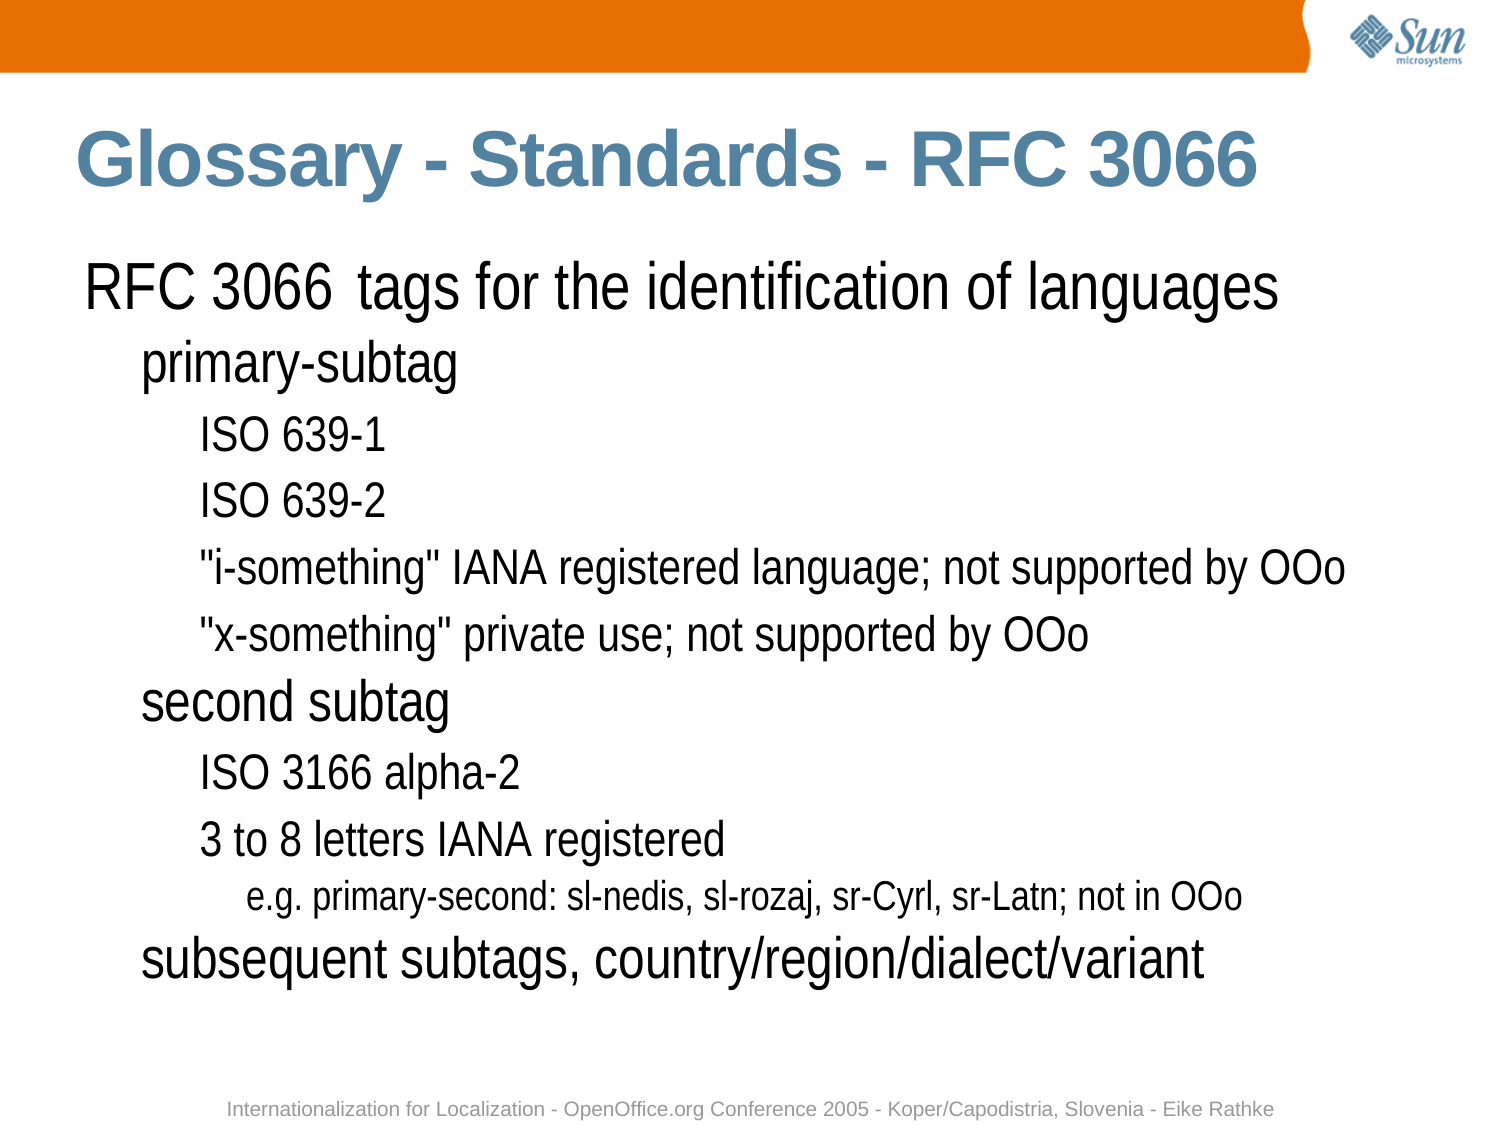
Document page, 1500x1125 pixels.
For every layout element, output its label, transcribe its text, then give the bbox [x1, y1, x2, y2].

list RFC 3066 tags for the identification of languages primary-subtag ISO 639-1 ISO 639-2 "i-something" IANA registered language; not supported by OOo "x-something" private use; not supported by OOo second subtag ISO 3166 alpha-2 3 to 8 letters IANA registered e.g. primary-second: sl-nedis, sl-rozaj, sr-Cyrl, sr-Latn; not in OOo subsequent subtags, country/region/dialect/variant [64, 257, 1402, 1017]
picture [0, 0, 1500, 75]
title Glossary - Standards - RFC 3066 [75, 122, 1438, 228]
